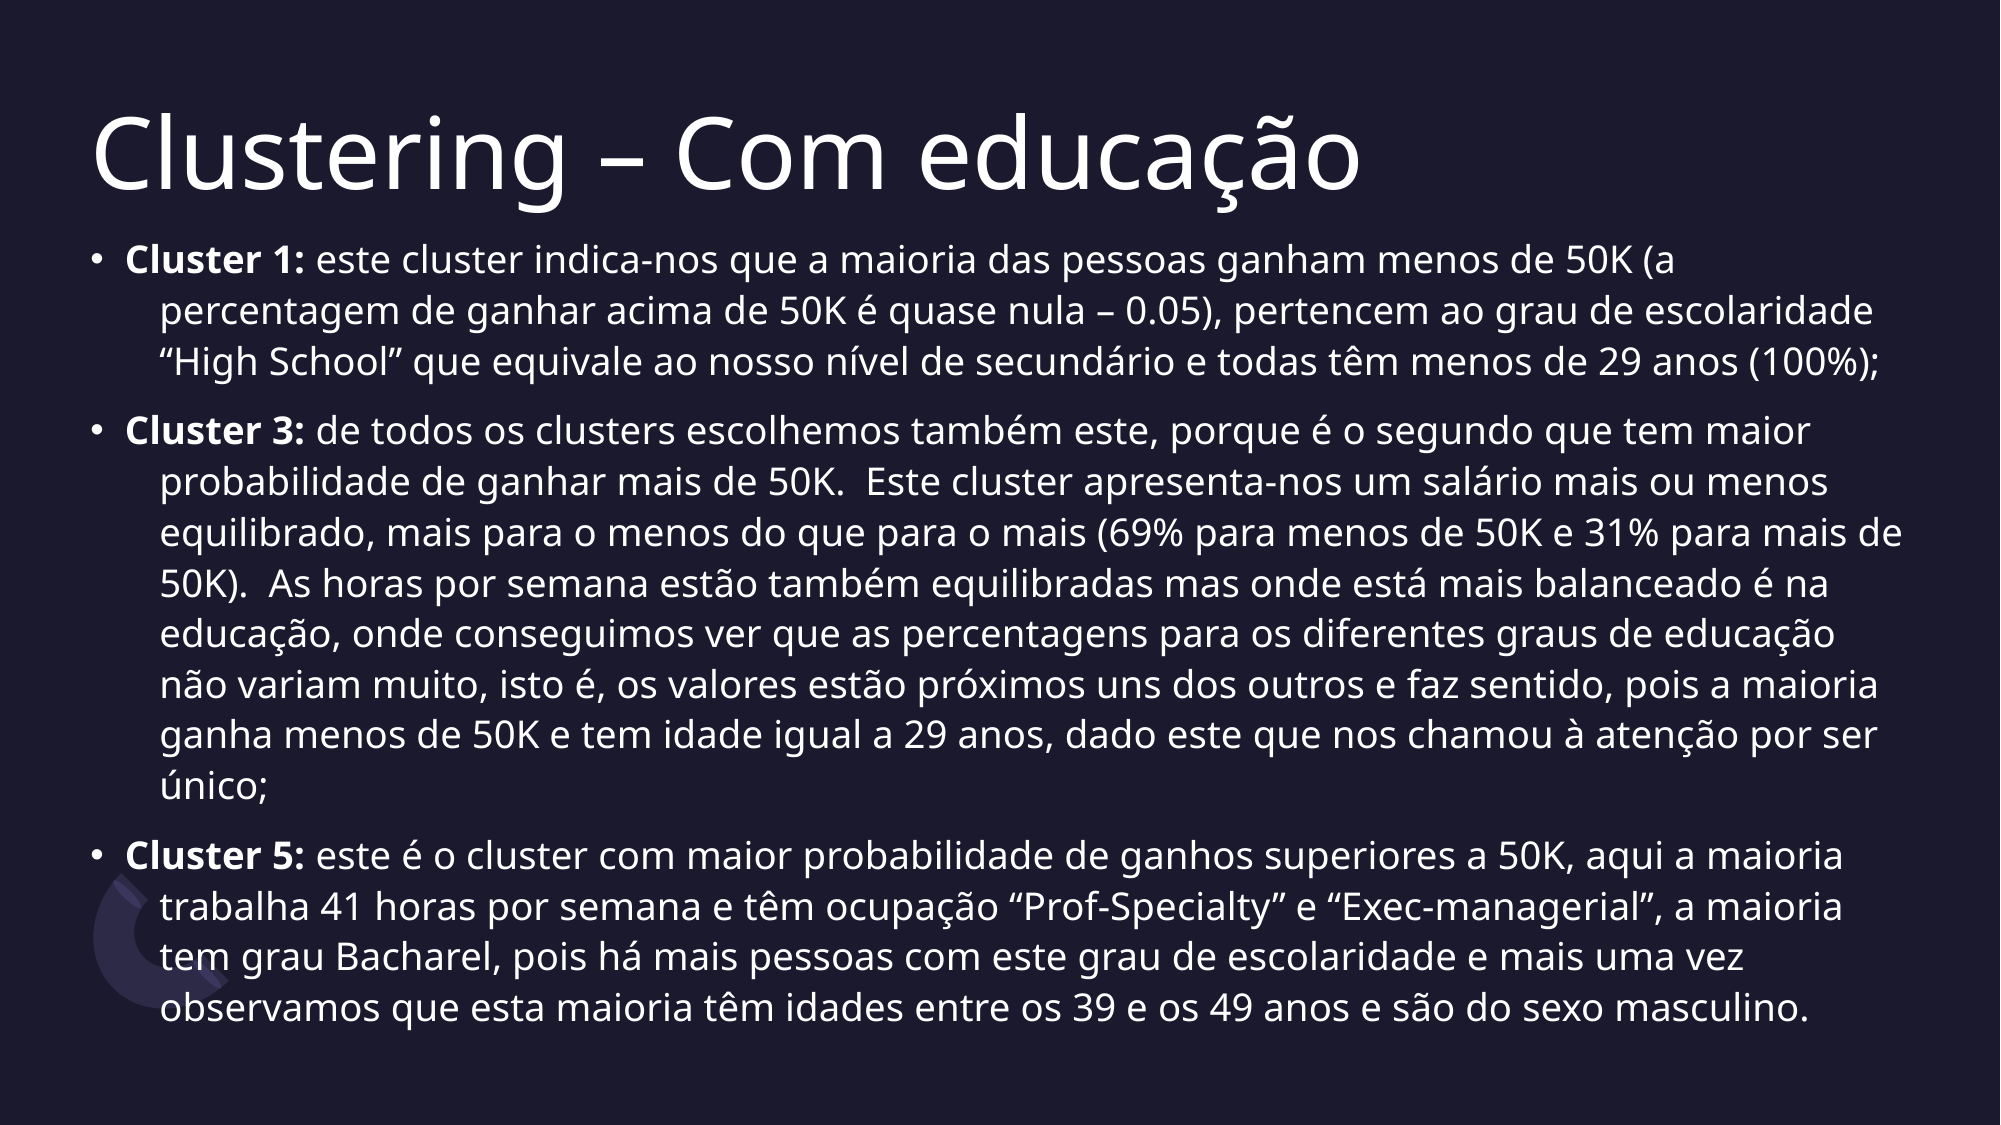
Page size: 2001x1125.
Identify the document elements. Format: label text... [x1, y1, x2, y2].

list Cluster 1: este cluster indica-nos que a maioria das pessoas ganham menos de 50K (a percentagem de ganhar acima de 50K é quase nula – 0.05), pertencem ao grau de escolaridade “High School” que equivale ao nosso nível de secundário e todas têm menos de 29 anos (100%); Cluster 3: de todos os clusters escolhemos também este, porque é o segundo que tem maior probabilidade de ganhar mais de 50K. Este cluster apresenta-nos um salário mais ou menos equilibrado, mais para o menos do que para o mais (69% para menos de 50K e 31% para mais de 50K). As horas por semana estão também equilibradas mas onde está mais balanceado é na educação, onde conseguimos ver que as percentagens para os diferentes graus de educação não variam muito, isto é, os valores estão próximos uns dos outros e faz sentido, pois a maioria ganha menos de 50K e tem idade igual a 29 anos, dado este que nos chamou à atenção por ser único; Cluster 5: este é o cluster com maior probabilidade de ganhos superiores a 50K, aqui a maioria trabalha 41 horas por semana e têm ocupação “Prof-Specialty” e “Exec-managerial”, a maioria tem grau Bacharel, pois há mais pessoas com este grau de escolaridade e mais uma vez observamos que esta maioria têm idades entre os 39 e os 49 anos e são do sexo masculino. [90, 230, 1910, 1066]
title Clustering – Com educação [90, 90, 1910, 230]
